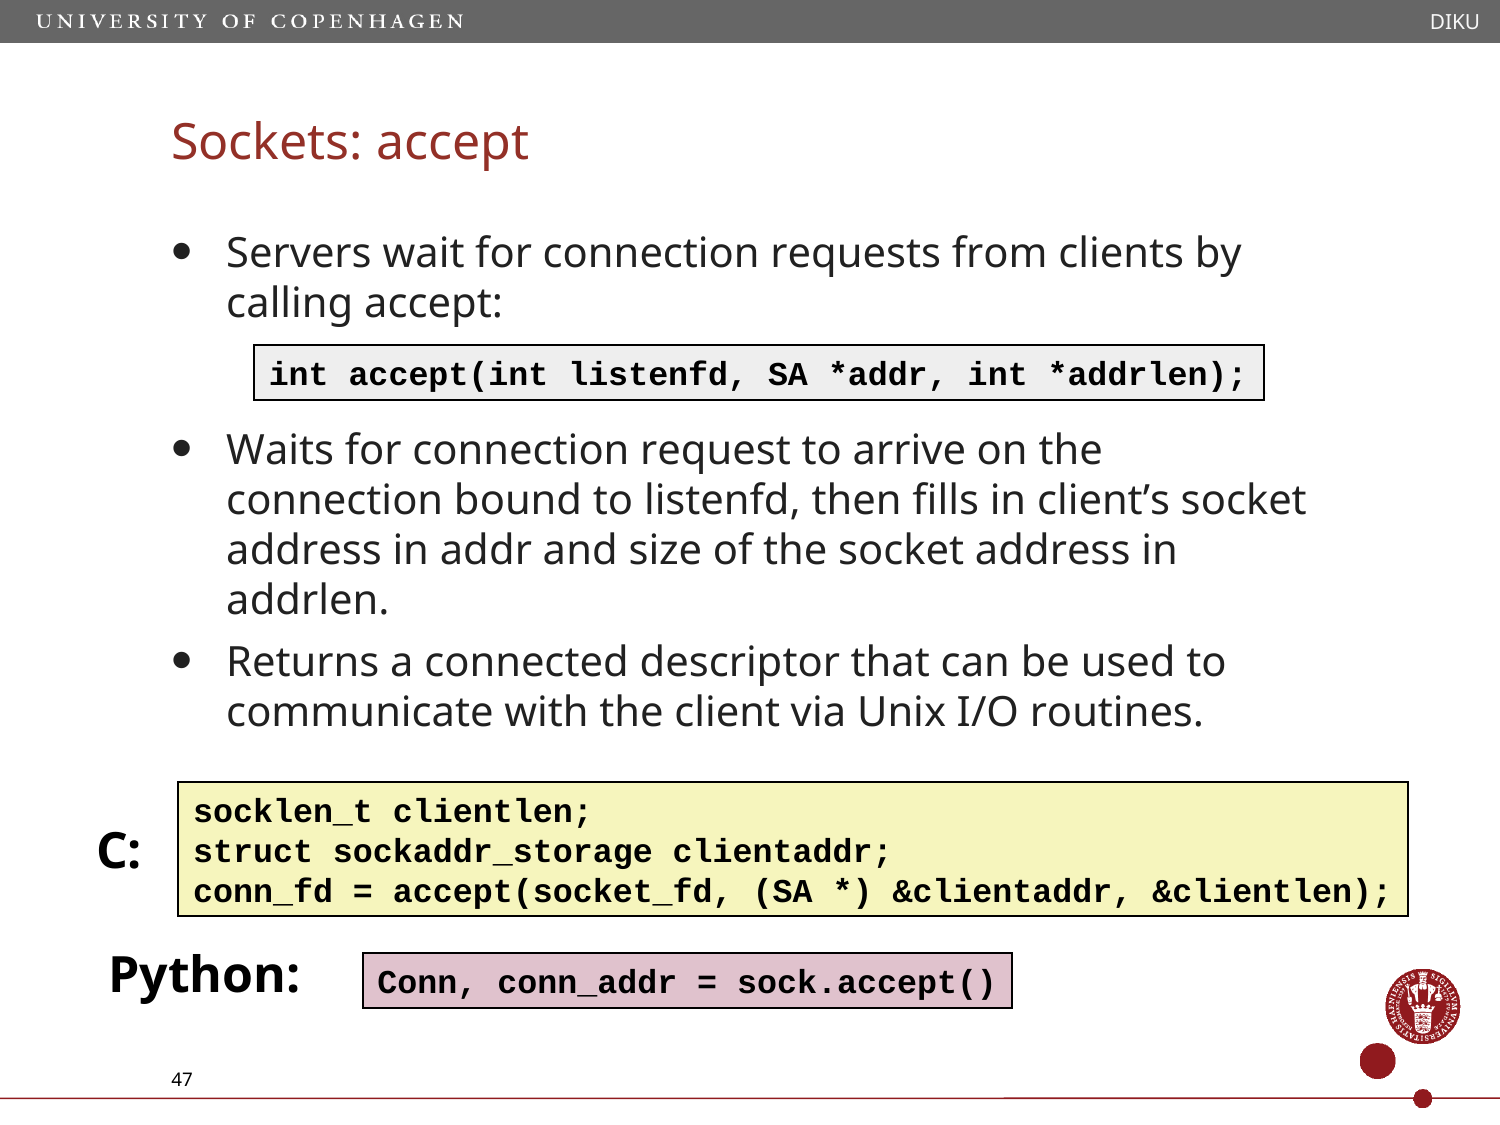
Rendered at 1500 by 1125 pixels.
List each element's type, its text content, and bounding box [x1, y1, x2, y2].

text_box Conn, conn_addr = sock.accept() [362, 952, 1013, 1008]
text_box socklen_t clientlen; struct sockaddr_storage clientaddr; conn_fd = accept(socket_fd, (SA *) &clientaddr, &clientlen); [178, 781, 1408, 917]
text_box C: [81, 811, 172, 887]
picture [0, 910, 1500, 1122]
text_box DIKU [469, 0, 1495, 43]
text_box Sockets: accept [171, 75, 1329, 171]
text_box int accept(int listenfd, SA *addr, int *addrlen); [254, 344, 1264, 400]
text_box Python: [93, 935, 347, 1011]
text_box <number> [171, 1067, 522, 1092]
text_box Servers wait for connection requests from clients by calling accept: Waits for connection request to arrive on the connection bound to listenfd, then fills in client’s socket address in addr and size of the socket address in addrlen. Returns a connected descriptor that can be used to communicate with the client via Unix I/O routines. [171, 225, 1329, 900]
